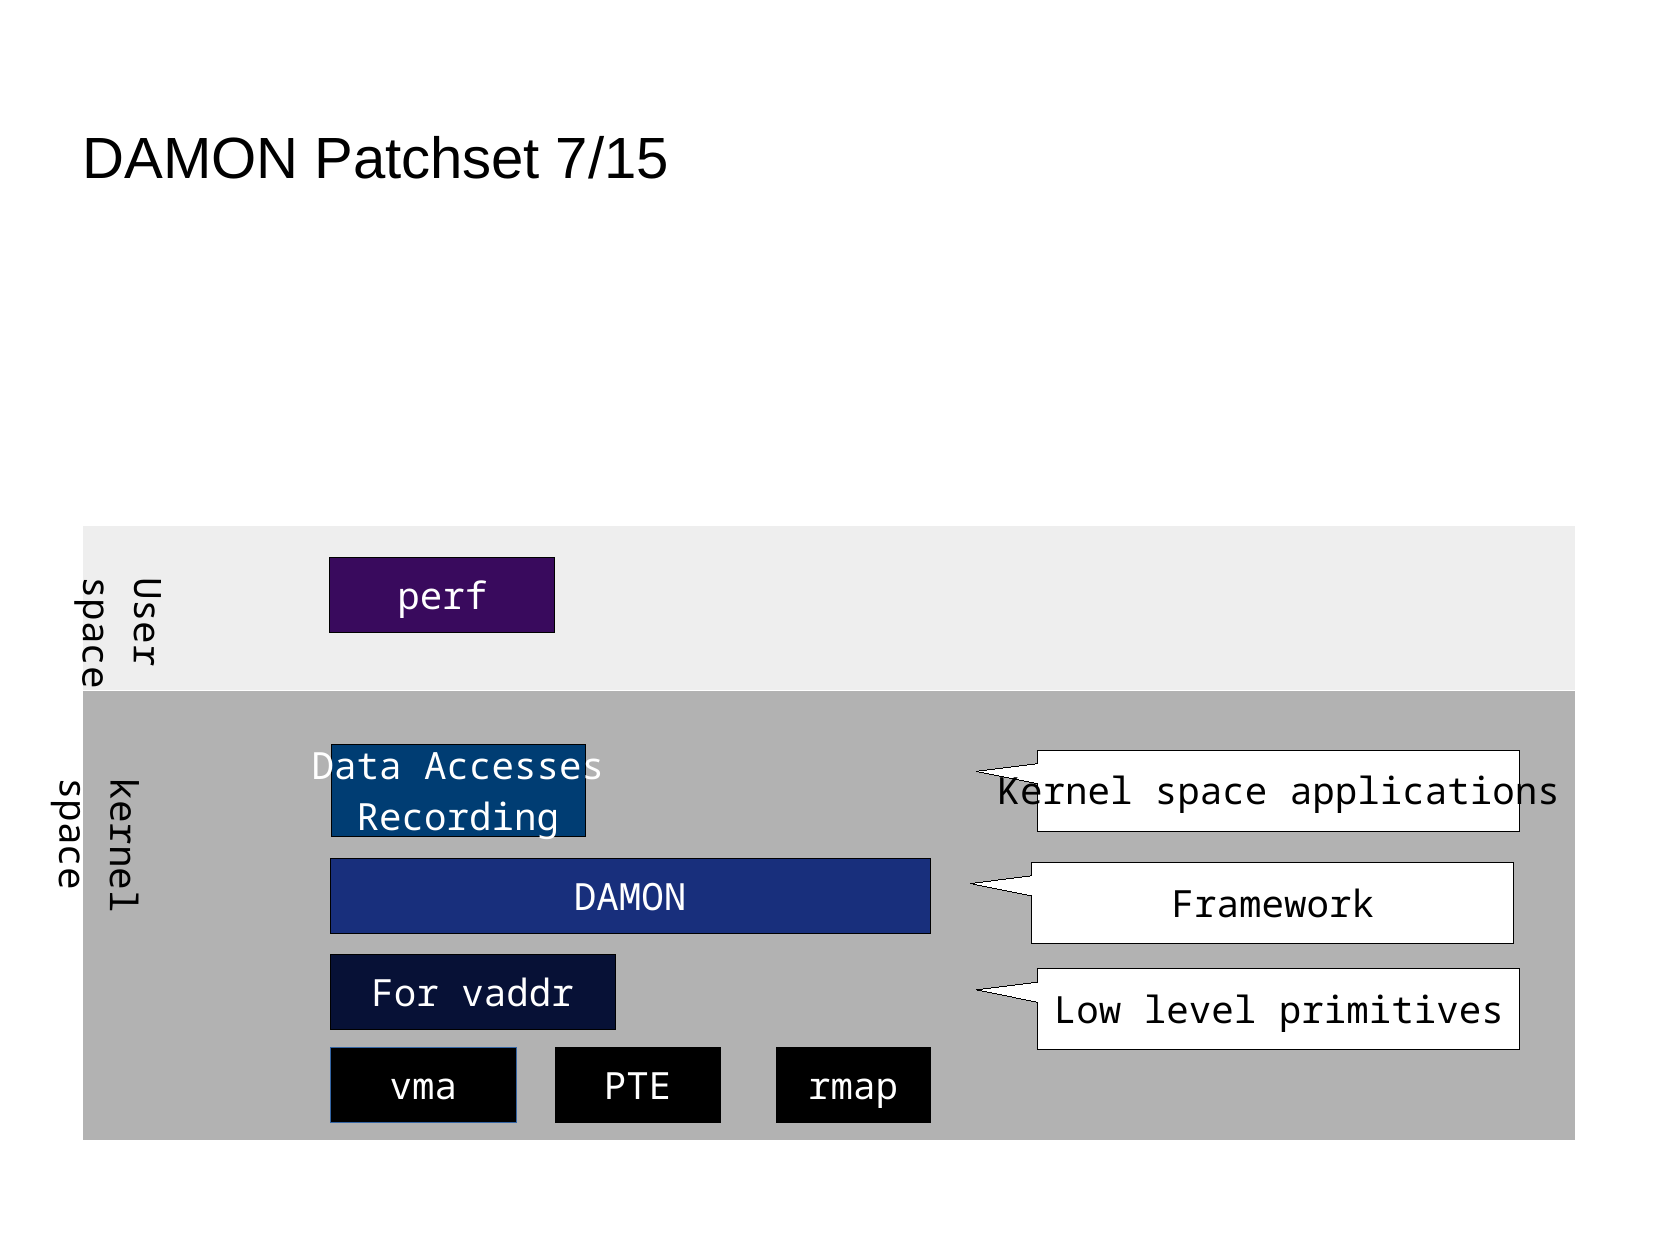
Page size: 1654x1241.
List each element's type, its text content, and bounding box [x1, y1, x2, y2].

text_box PTE [555, 1047, 721, 1123]
text_box rmap [776, 1047, 931, 1123]
text_box [82, 525, 1576, 1141]
text_box [85, 605, 91, 615]
text_box Framework [970, 862, 1514, 944]
text_box perf [329, 557, 555, 633]
text_box [82, 604, 91, 651]
title DAMON Patchset 7/15 [82, 108, 1571, 210]
text_box DAMON [330, 858, 931, 934]
text_box Kernel space applications [976, 750, 1520, 832]
text_box Data Accesses Recording [331, 744, 586, 837]
text_box [82, 650, 90, 674]
text_box kernel space [100, 829, 158, 1032]
text_box User space [89, 562, 182, 830]
text_box Low level primitives [976, 968, 1520, 1050]
text_box [85, 627, 91, 637]
text_box For vaddr [330, 954, 616, 1030]
text_box vma [330, 1047, 517, 1123]
